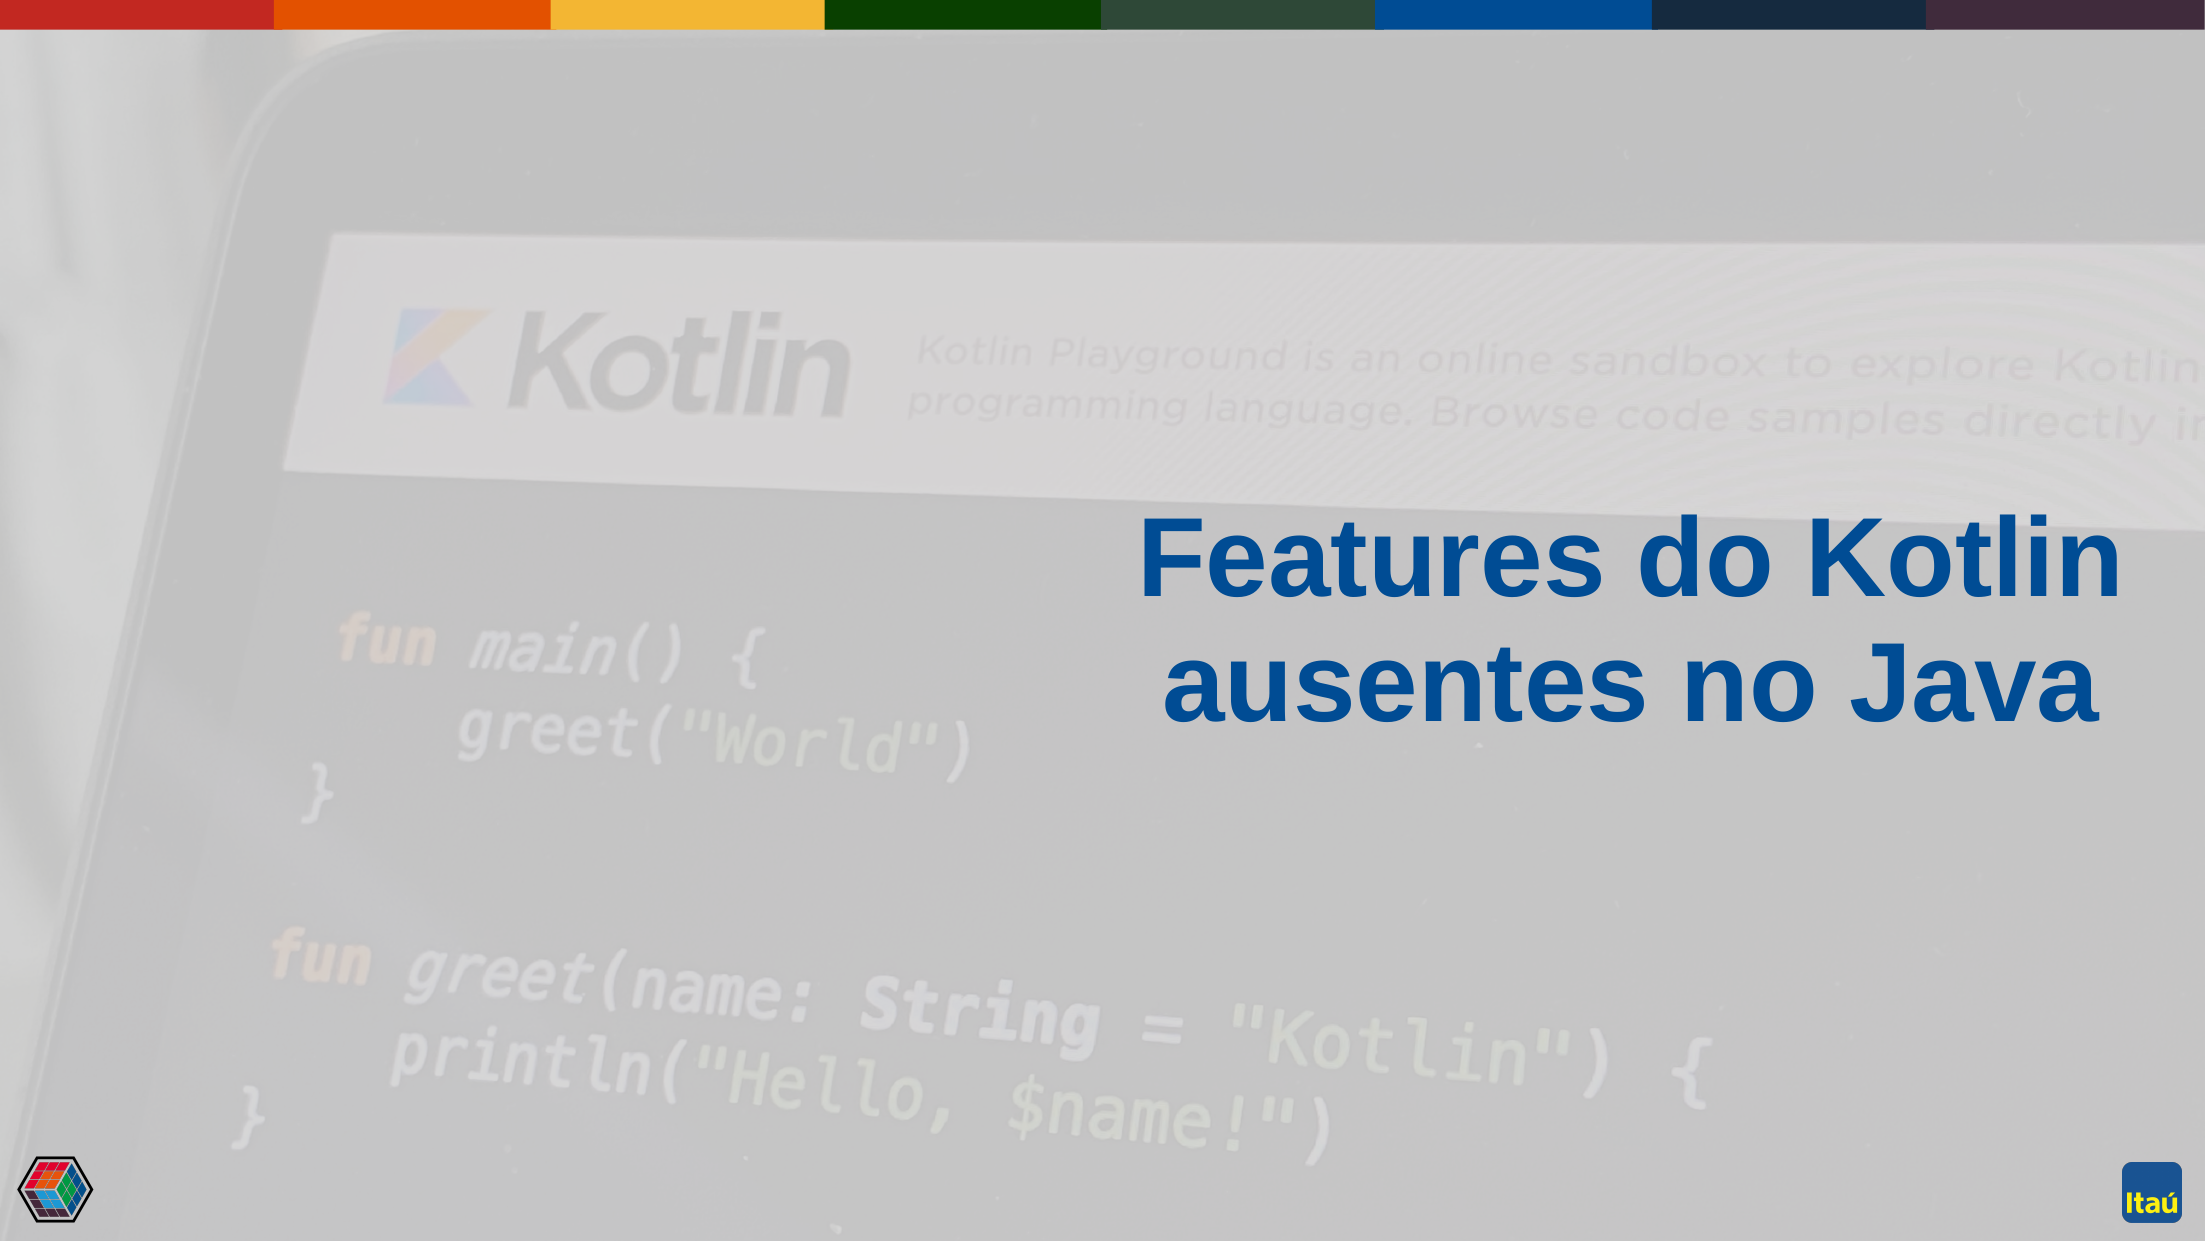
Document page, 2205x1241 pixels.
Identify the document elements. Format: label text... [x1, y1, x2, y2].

picture [2122, 1162, 2182, 1223]
title Features do Kotlin ausentes no Java [1111, 431, 2151, 809]
picture [15, 1149, 95, 1229]
